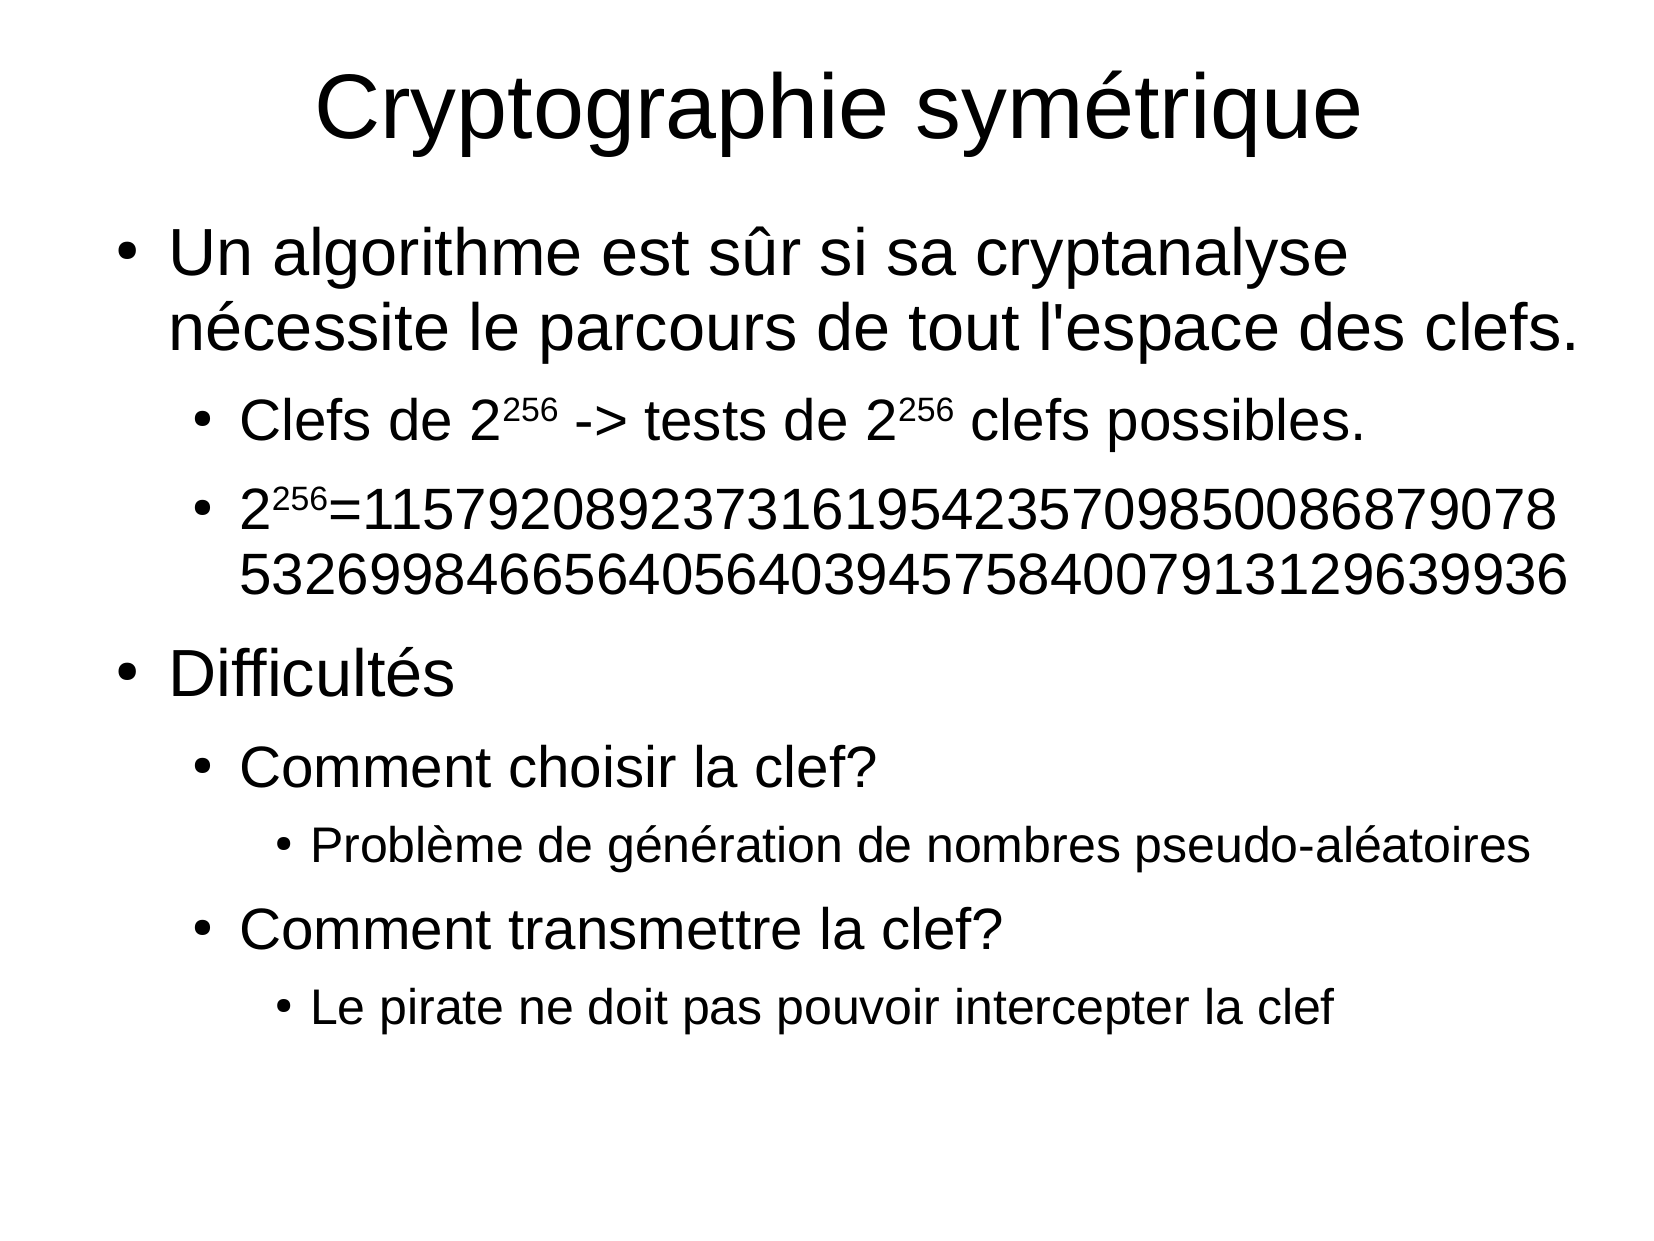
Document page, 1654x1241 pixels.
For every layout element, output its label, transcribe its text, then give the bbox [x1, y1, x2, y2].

list Un algorithme est sûr si sa cryptanalyse nécessite le parcours de tout l'espace des clefs. Clefs de 2256 -> tests de 2256 clefs possibles. 2256=115792089237316195423570985008687907853269984665640564039457584007913129639936 Difficultés Comment choisir la clef? Problème de génération de nombres pseudo-aléatoires Comment transmettre la clef? Le pirate ne doit pas pouvoir intercepter la clef [97, 214, 1586, 1127]
title Cryptographie symétrique [247, 32, 1433, 181]
